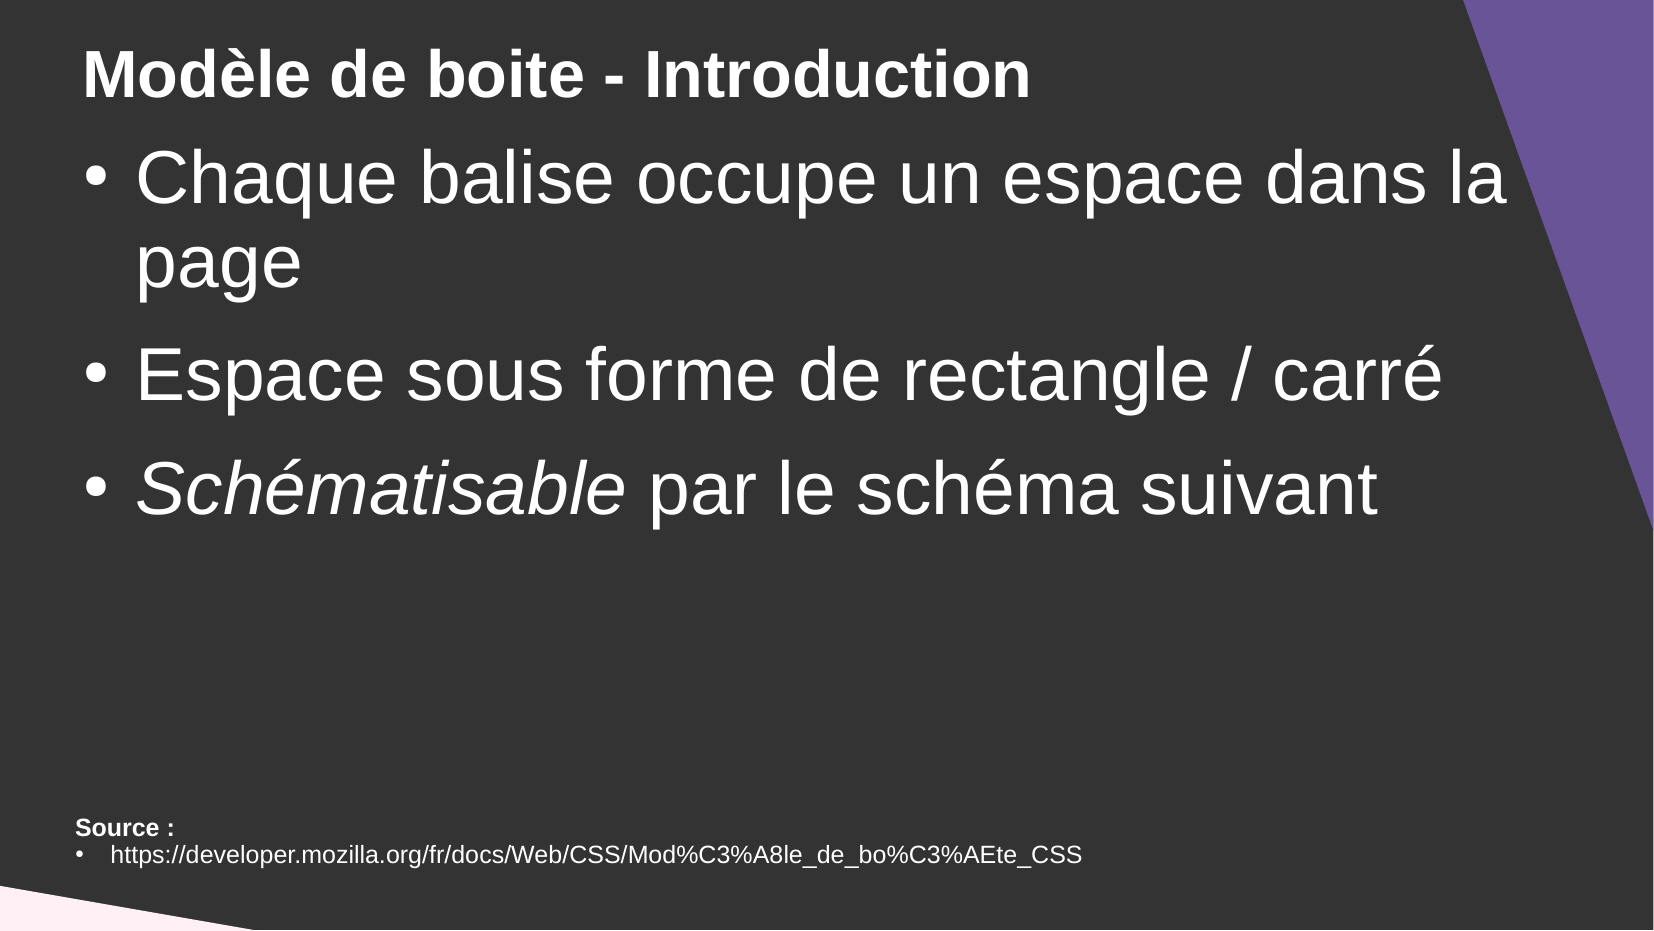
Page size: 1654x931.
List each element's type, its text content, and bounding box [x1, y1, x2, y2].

list Chaque balise occupe un espace dans la page Espace sous forme de rectangle / carré Schématisable par le schéma suivant [64, 135, 1604, 559]
text_box Source : https://developer.mozilla.org/fr/docs/Web/CSS/Mod%C3%A8le_de_bo%C3%AEte_CSS [60, 805, 1546, 913]
text_box [0, 885, 260, 931]
text_box [1463, 0, 1654, 533]
title Modèle de boite - Introduction [82, 37, 1571, 112]
